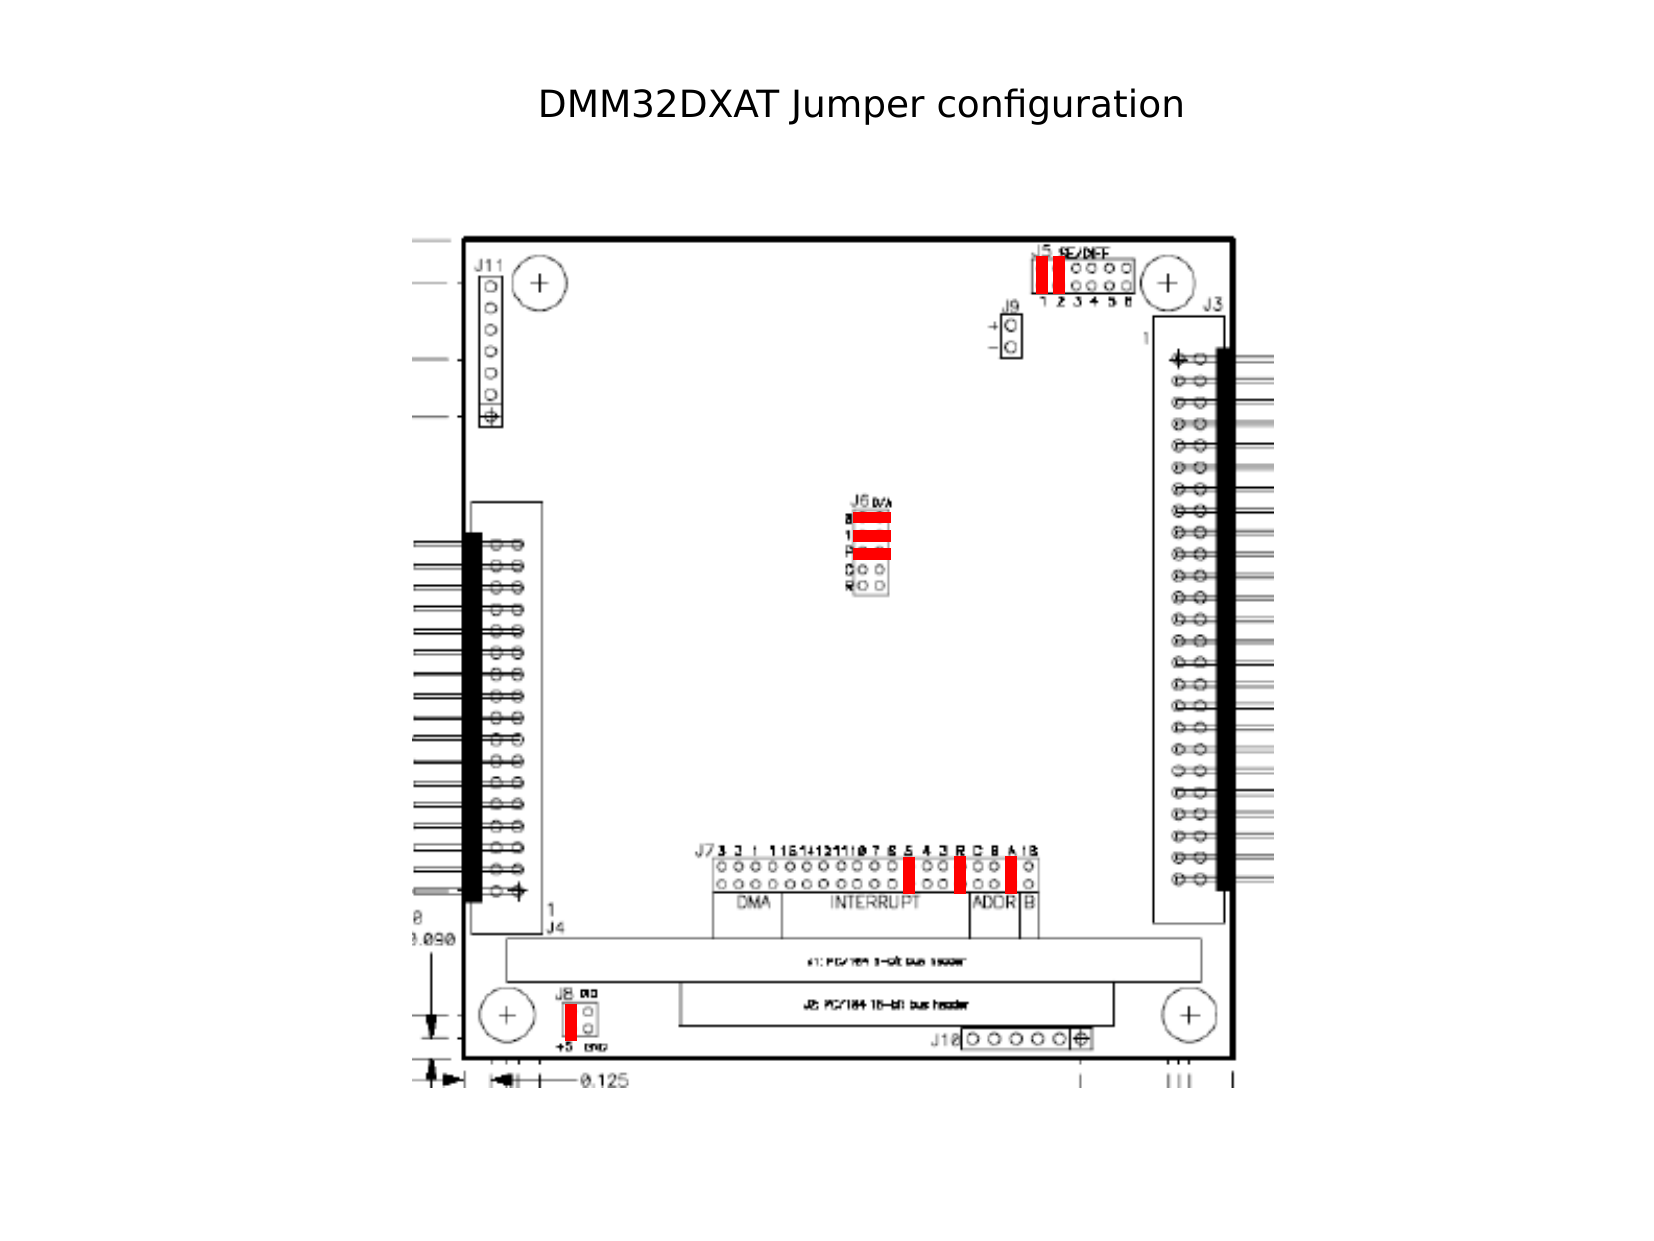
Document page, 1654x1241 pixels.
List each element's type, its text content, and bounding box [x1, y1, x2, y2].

picture [412, 222, 1274, 1088]
text_box DMM32DXAT Jumper configuration [523, 75, 1263, 134]
